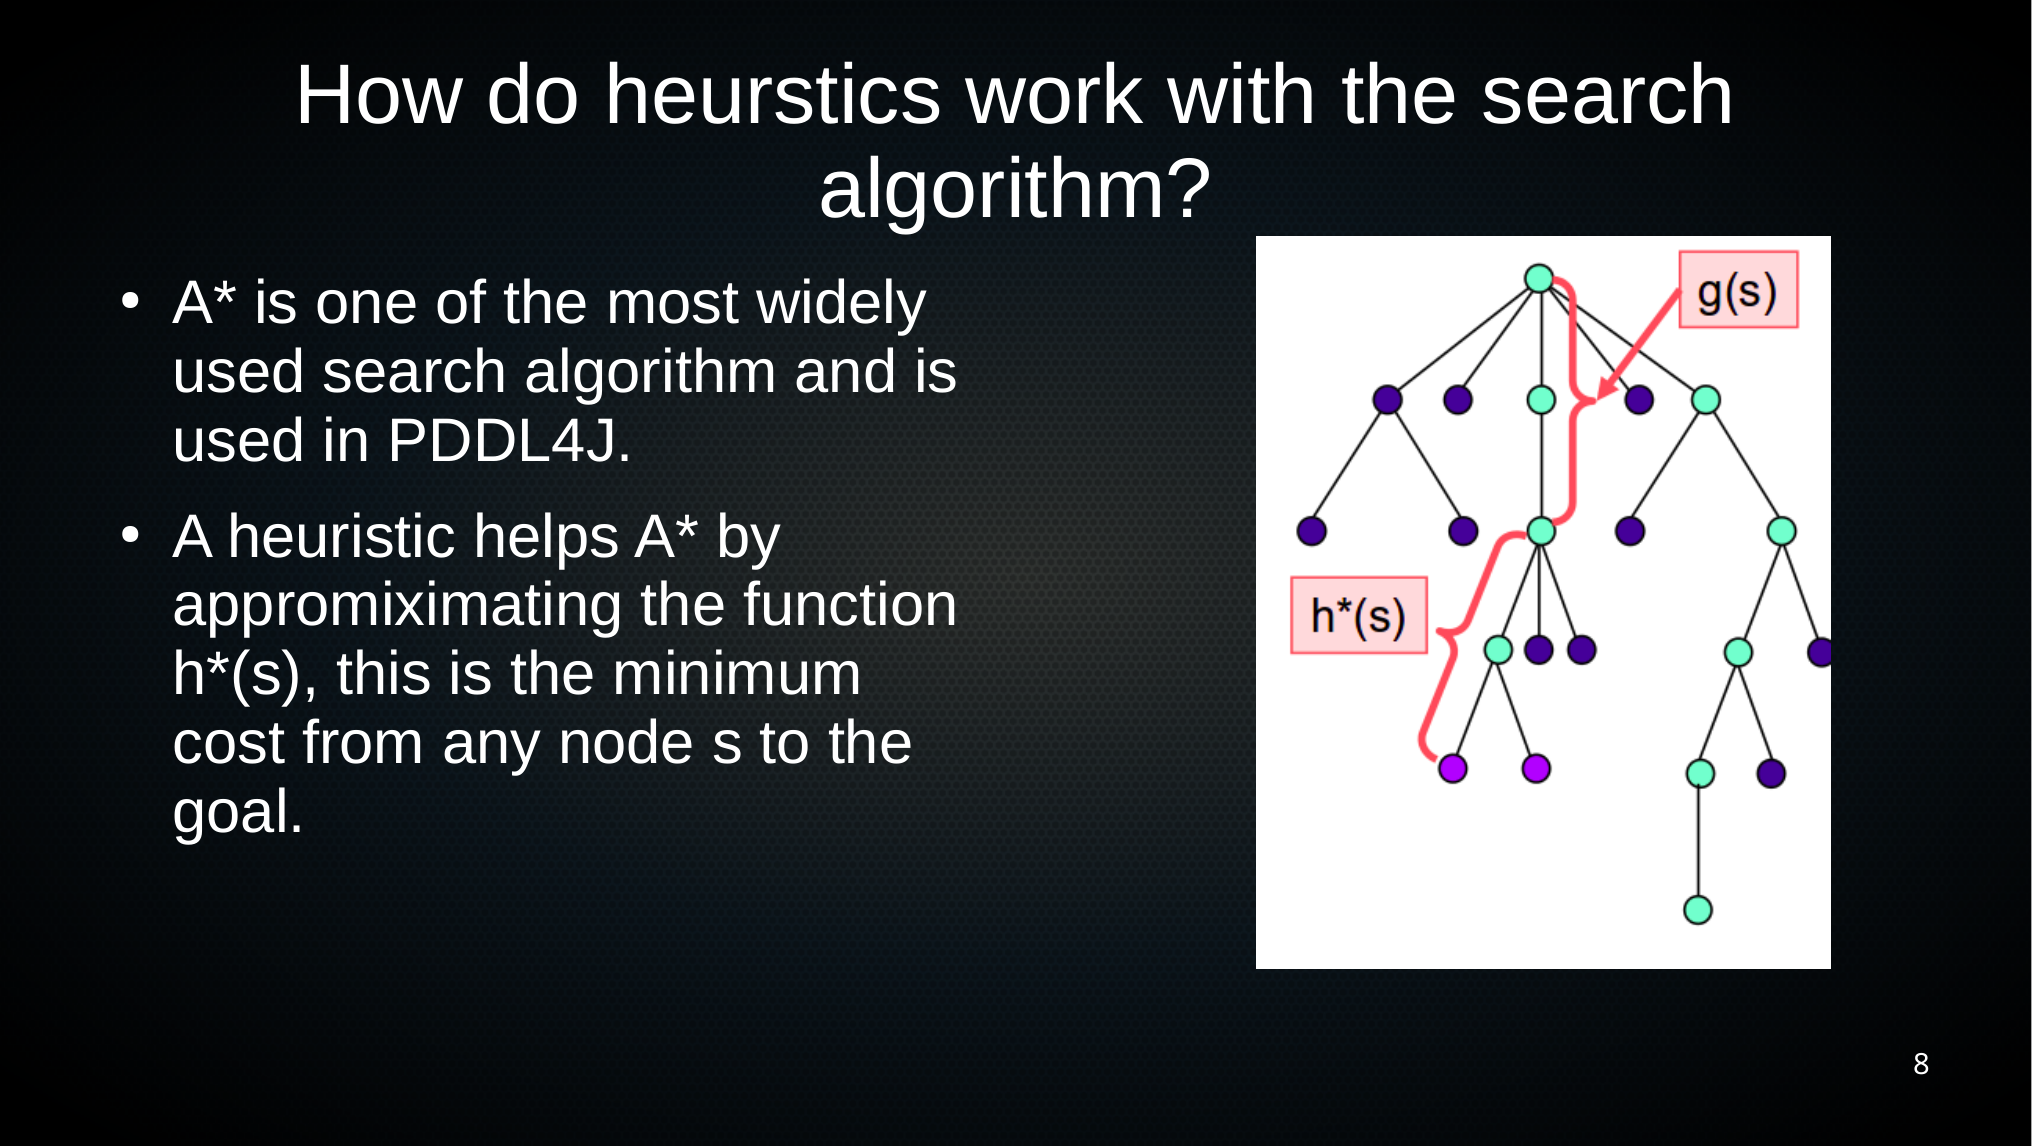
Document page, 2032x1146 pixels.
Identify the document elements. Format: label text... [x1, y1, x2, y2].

picture [0, 0, 2032, 1146]
list A* is one of the most widely used search algorithm and is used in PDDL4J. A heuristic helps A* by appromiximating the function h*(s), this is the minimum cost from any node s to the goal. [101, 268, 974, 933]
title How do heurstics work with the search algorithm? [101, 45, 1930, 237]
